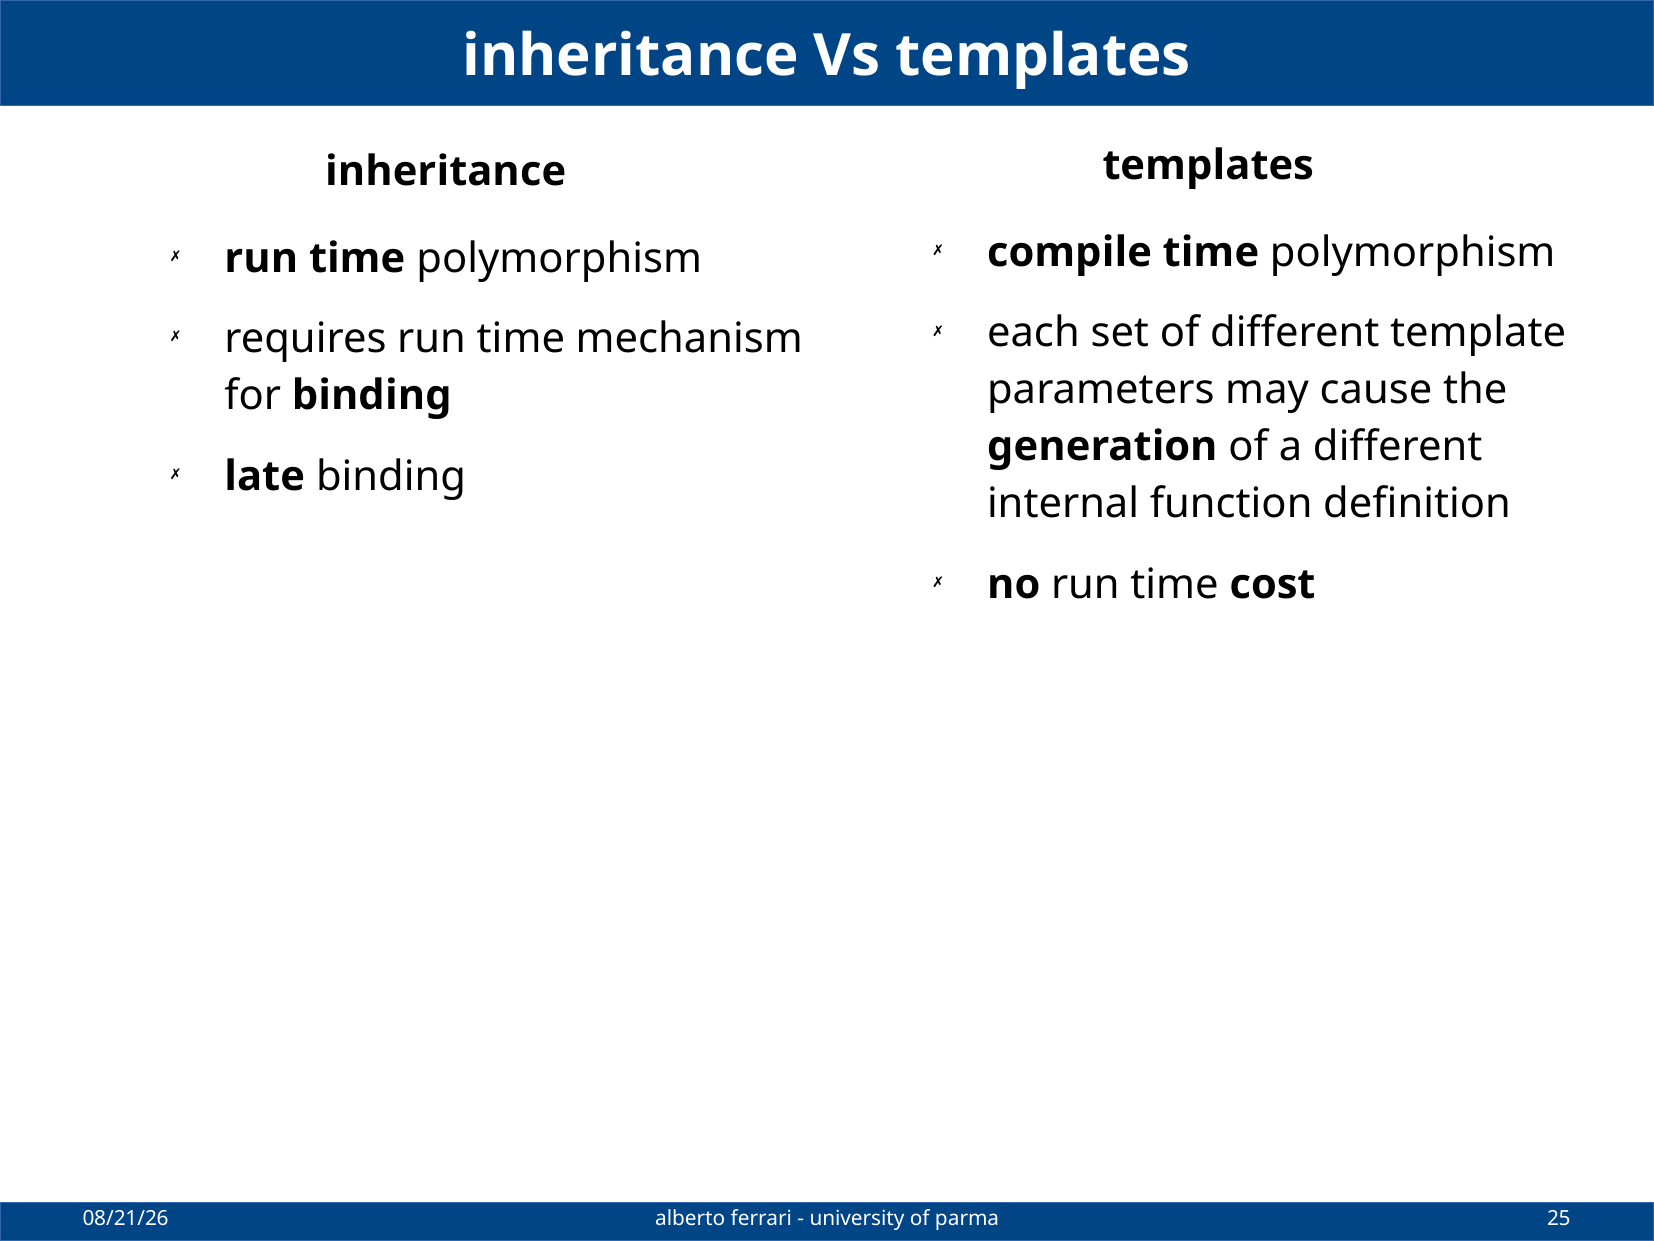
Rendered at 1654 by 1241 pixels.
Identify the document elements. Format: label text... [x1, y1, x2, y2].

list inheritance run time polymorphism requires run time mechanism for binding late binding [82, 140, 809, 861]
title inheritance Vs templates [0, 0, 1654, 106]
list templates compile time polymorphism each set of different template parameters may cause the generation of a different internal function definition no run time cost [845, 135, 1572, 855]
